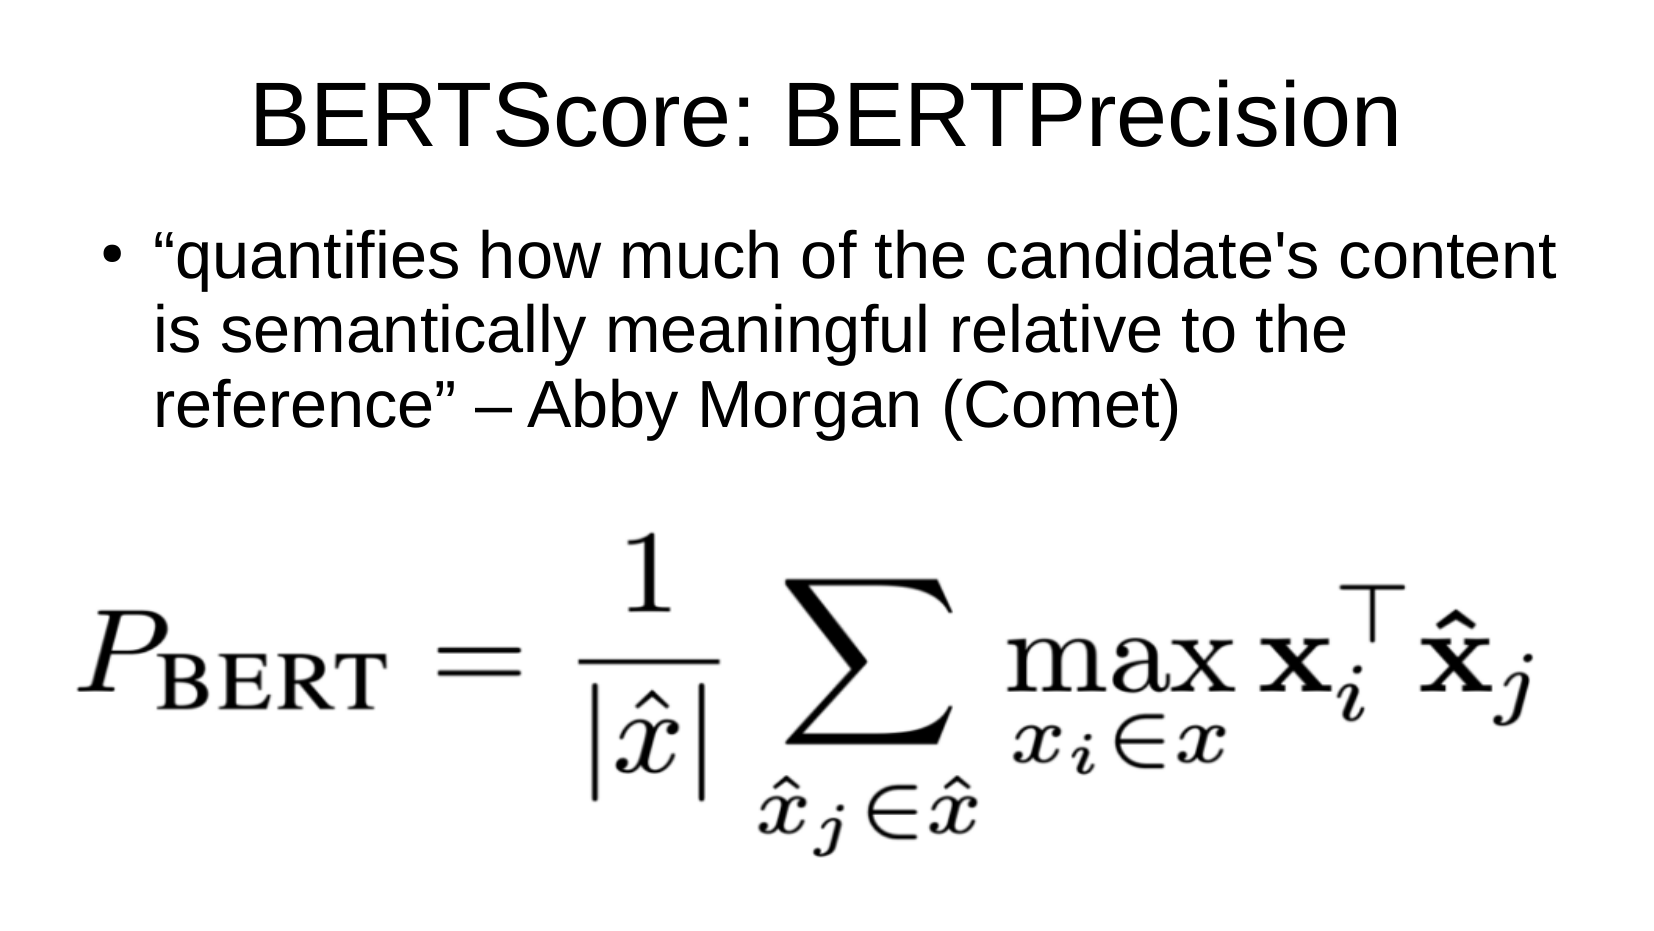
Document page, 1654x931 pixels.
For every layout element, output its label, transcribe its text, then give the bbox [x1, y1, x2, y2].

list “quantifies how much of the candidate's content is semantically meaningful relative to the reference” – Abby Morgan (Comet) [82, 217, 1571, 459]
picture [49, 459, 1613, 901]
title BERTScore: BERTPrecision [82, 37, 1571, 193]
